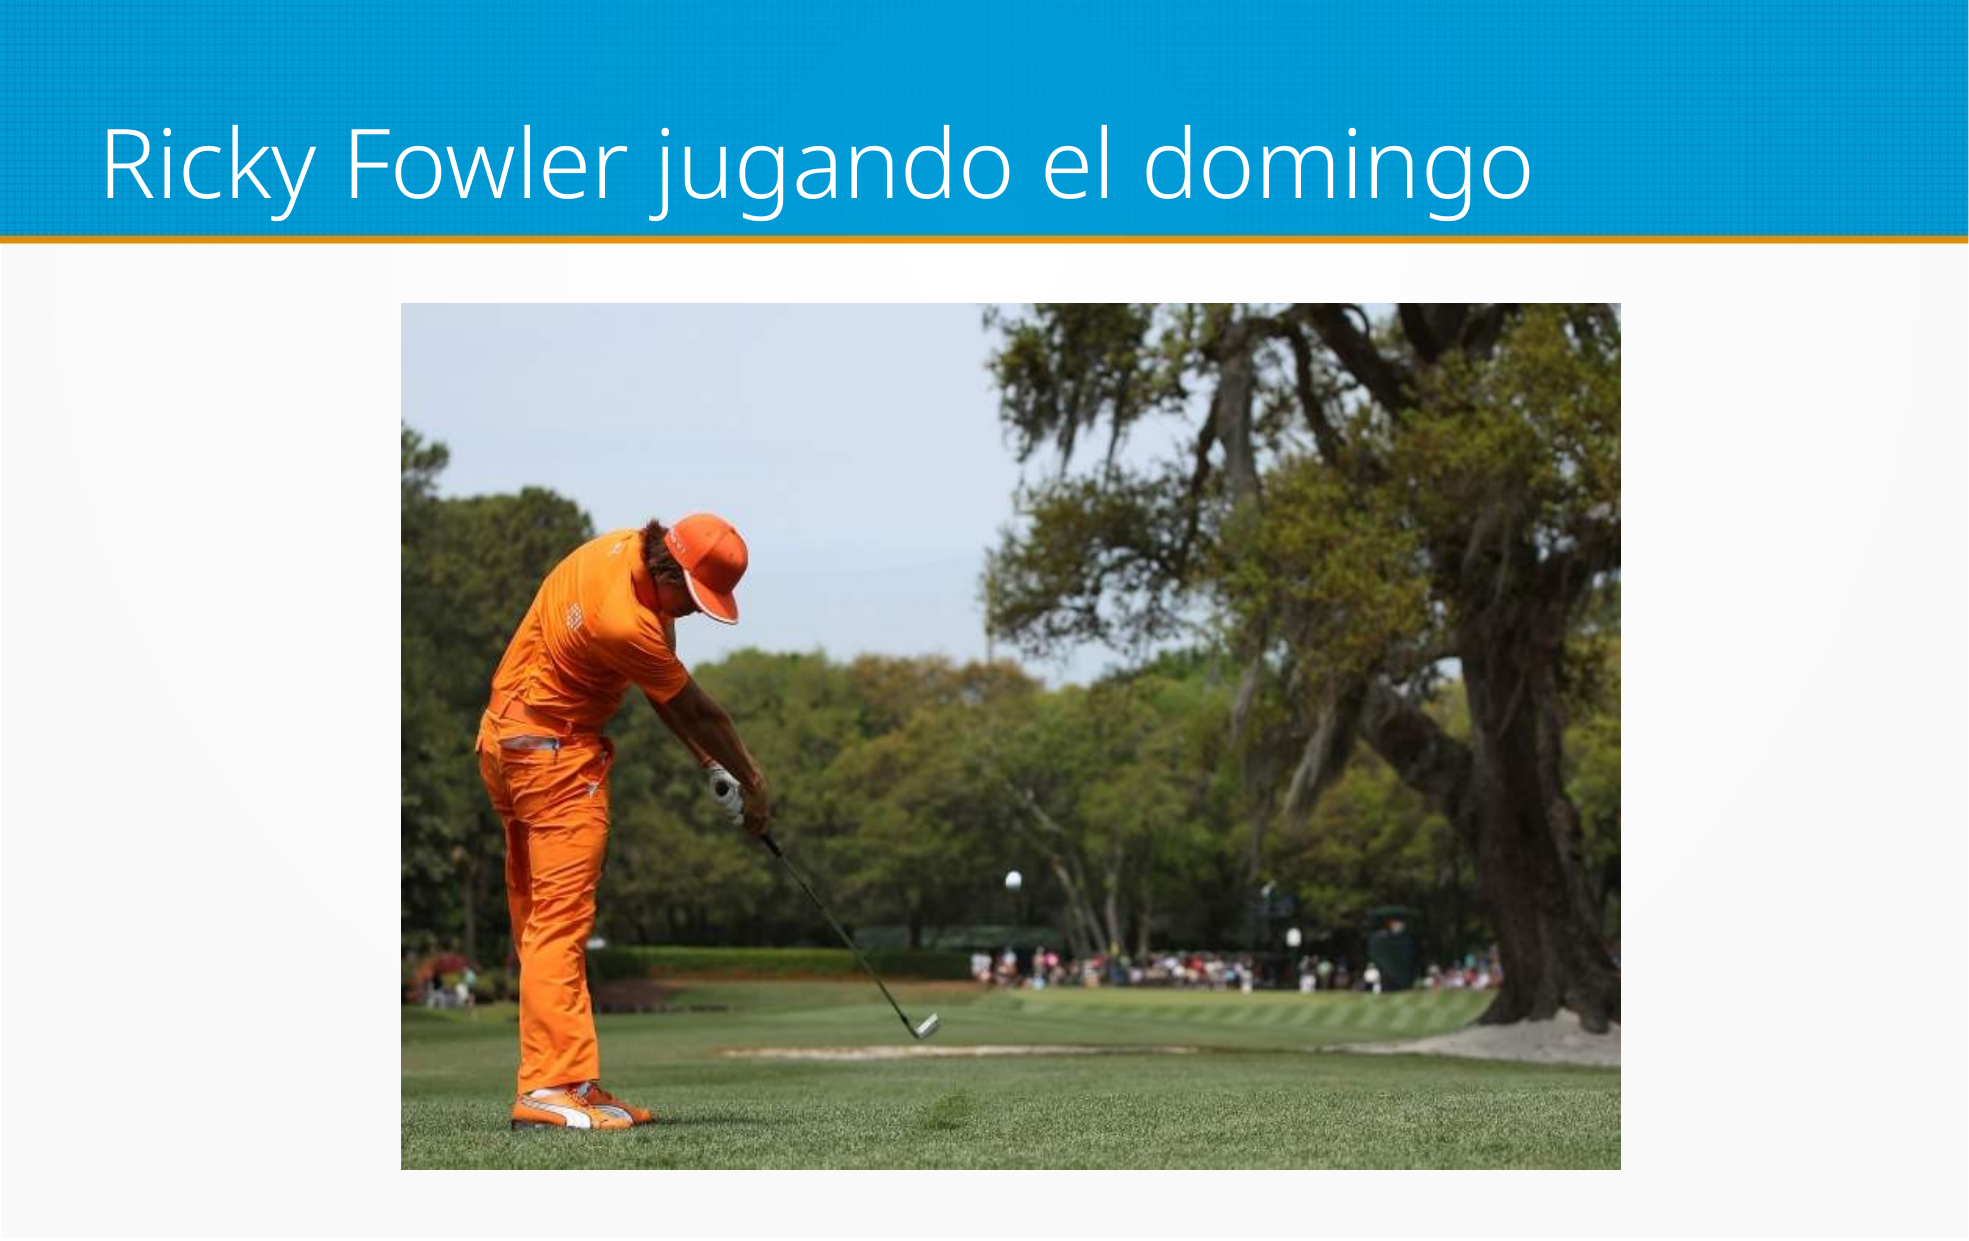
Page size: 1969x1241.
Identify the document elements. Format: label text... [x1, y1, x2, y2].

title Ricky Fowler jugando el domingo [98, 19, 1870, 227]
picture [0, 233, 1969, 1241]
